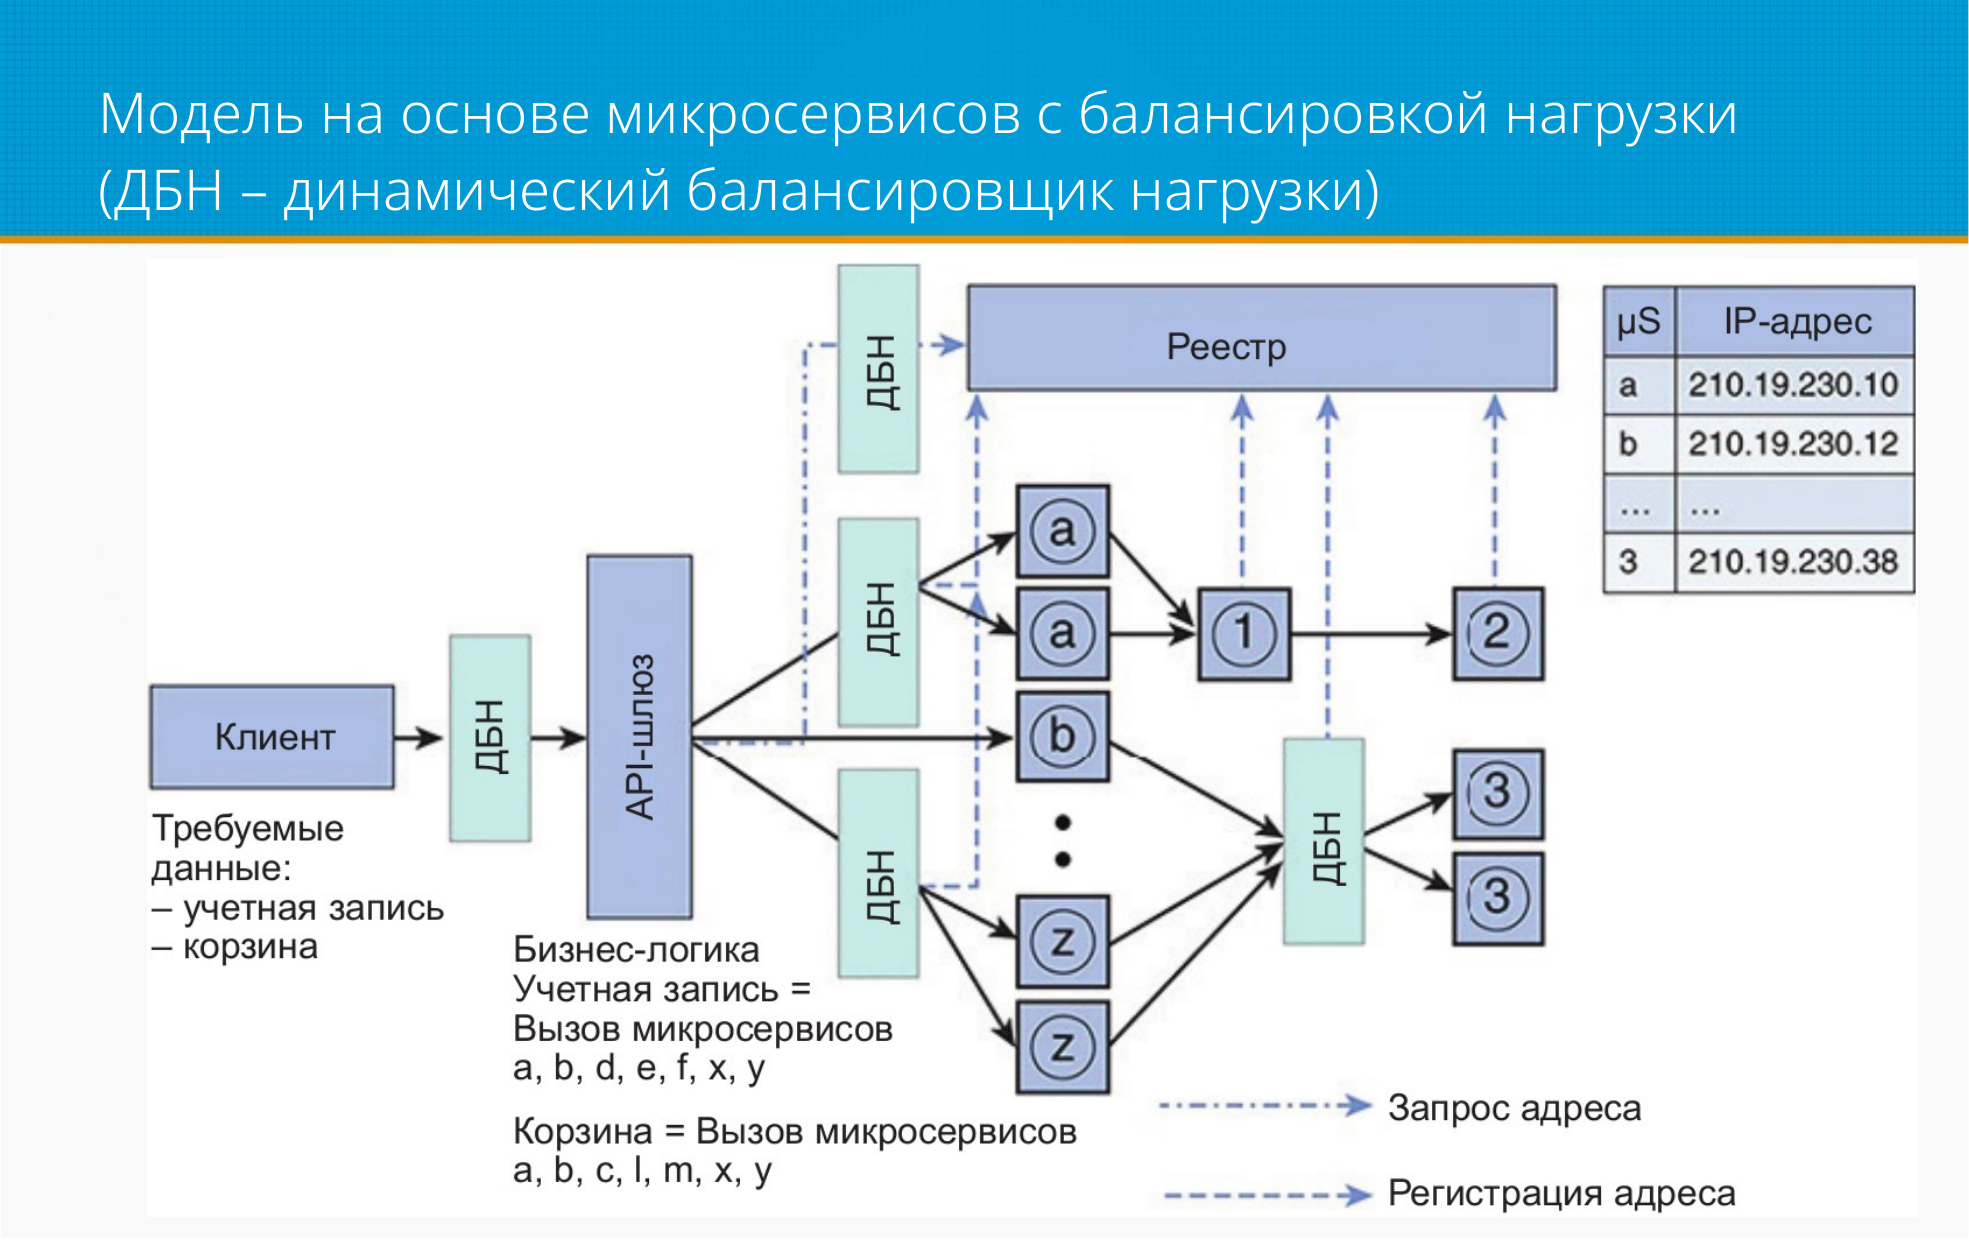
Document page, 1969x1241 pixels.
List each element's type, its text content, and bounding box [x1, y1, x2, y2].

picture [0, 233, 1969, 1241]
title Модель на основе микросервисов с балансировкой нагрузки (ДБН – динамический балансировщик нагрузки) [98, 19, 1870, 227]
